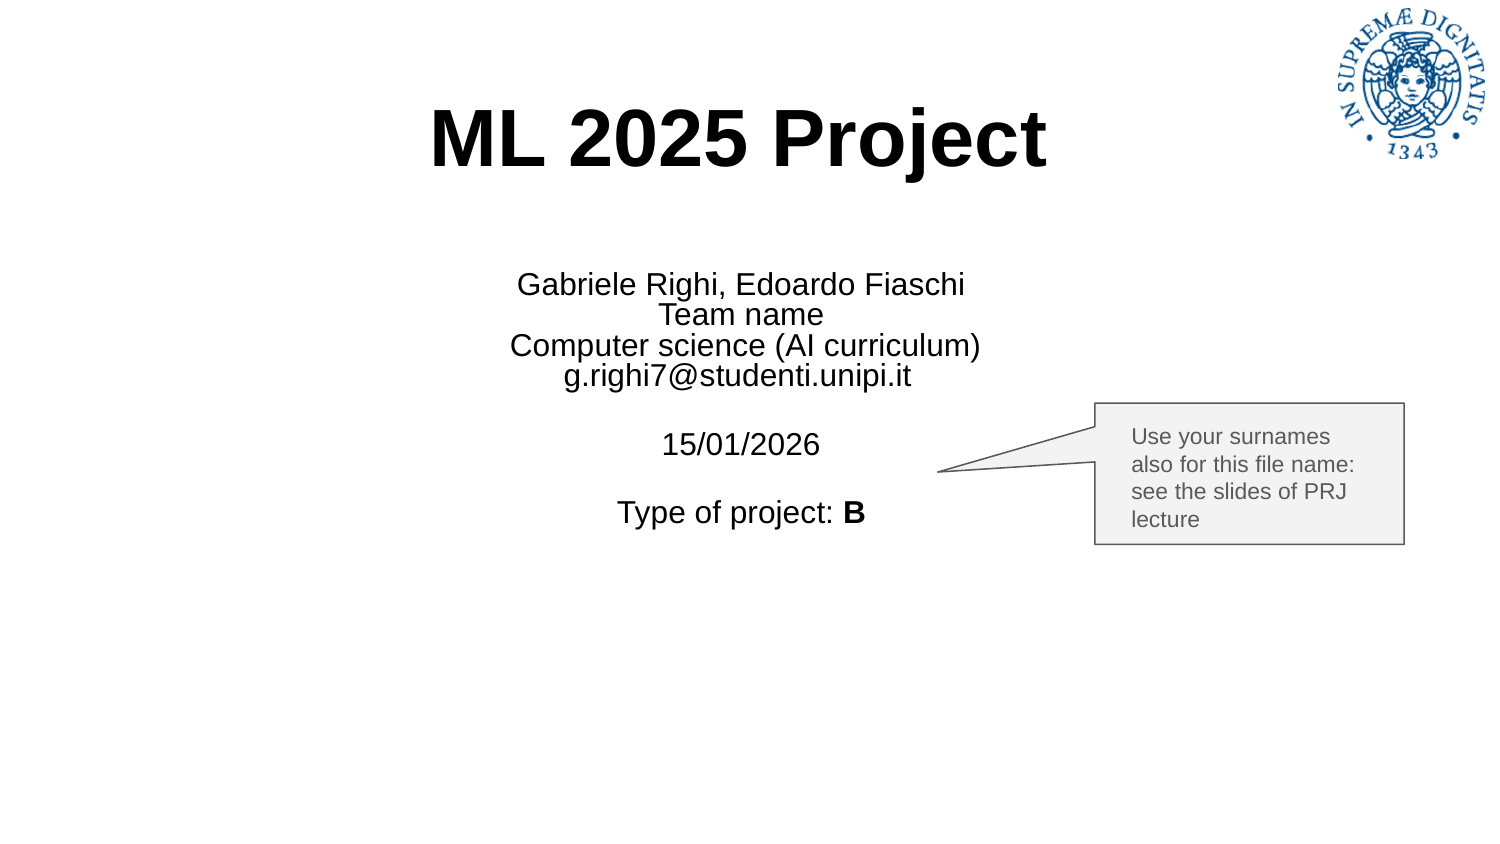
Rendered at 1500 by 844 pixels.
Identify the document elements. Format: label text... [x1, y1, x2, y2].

text_box Use your surnames also for this file name: see the slides of PRJ lecture [1116, 406, 1383, 547]
picture [1338, 8, 1485, 159]
title ML 2025 Project [51, 70, 1449, 296]
text_box [937, 403, 1405, 545]
subtitle Gabriele Righi, Edoardo Fiaschi Team name Computer science (AI curriculum) g.righi7@studenti.unipi.it 15/01/2026 Type of project: B [51, 256, 1432, 682]
